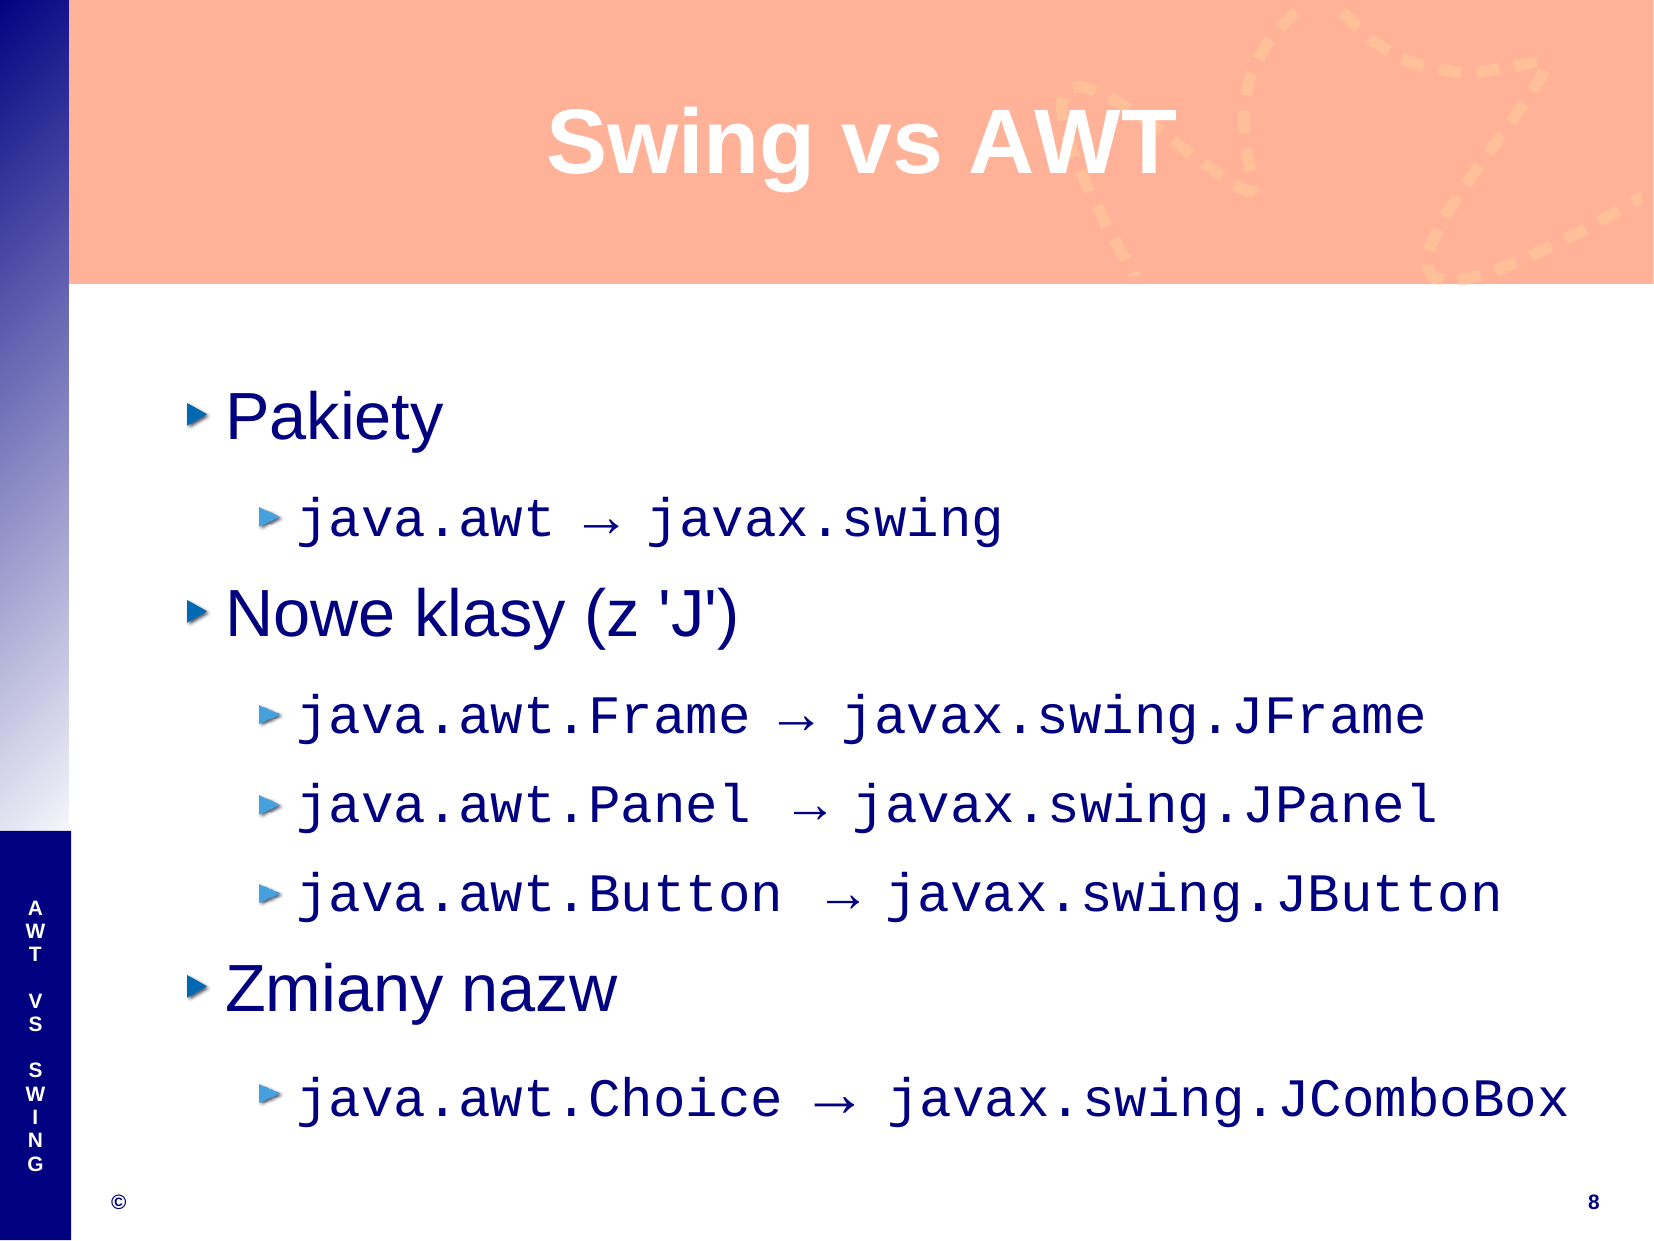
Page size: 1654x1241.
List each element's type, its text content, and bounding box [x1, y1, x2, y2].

title Swing vs AWT [70, 37, 1654, 246]
text_box A W T V S S W I N G [0, 830, 71, 1241]
list Pakiety java.awt → javax.swing Nowe klasy (z 'J') java.awt.Frame → javax.swing.JFrame java.awt.Panel → javax.swing.JPanel java.awt.Button → javax.swing.JButton Zmiany nazw java.awt.Choice → javax.swing.JComboBox [154, 378, 1570, 1124]
